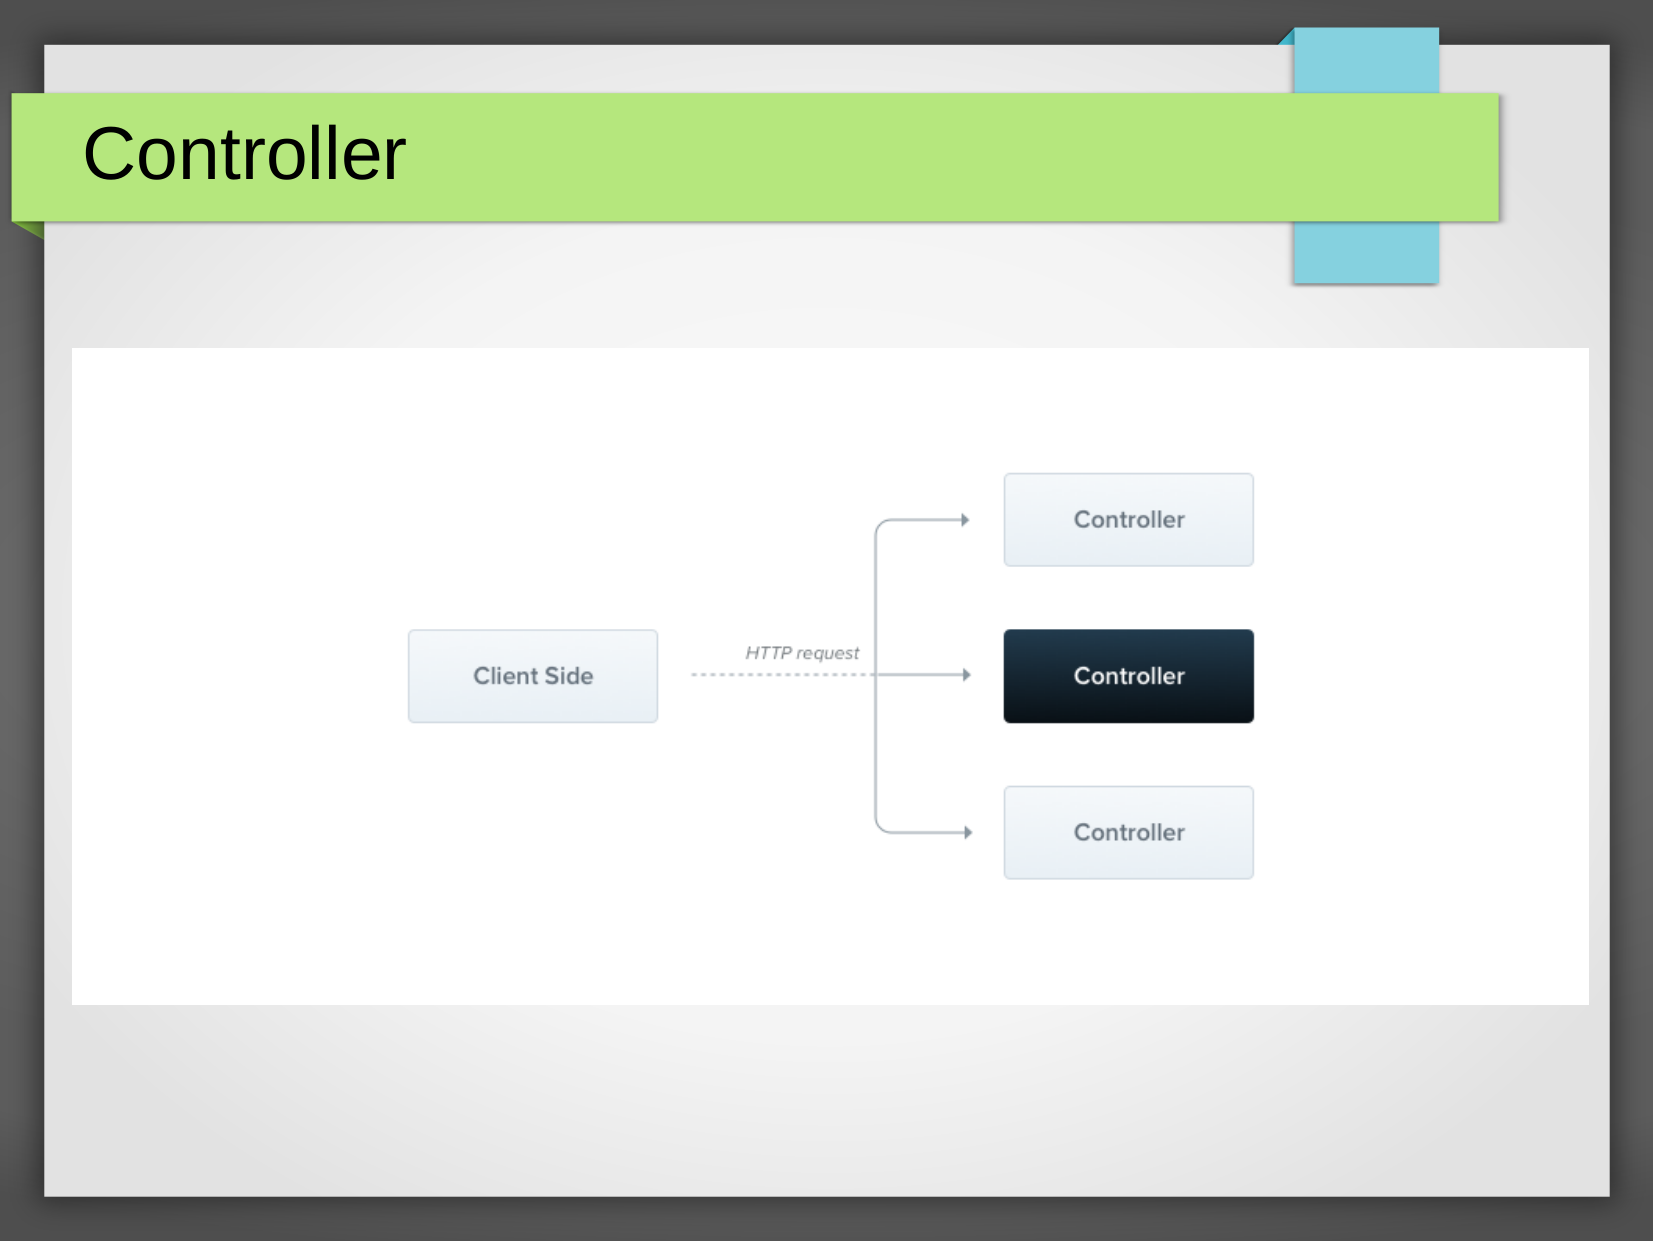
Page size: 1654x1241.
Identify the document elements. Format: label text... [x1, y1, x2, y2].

picture [0, 0, 1653, 1241]
title Controller [82, 94, 1264, 213]
